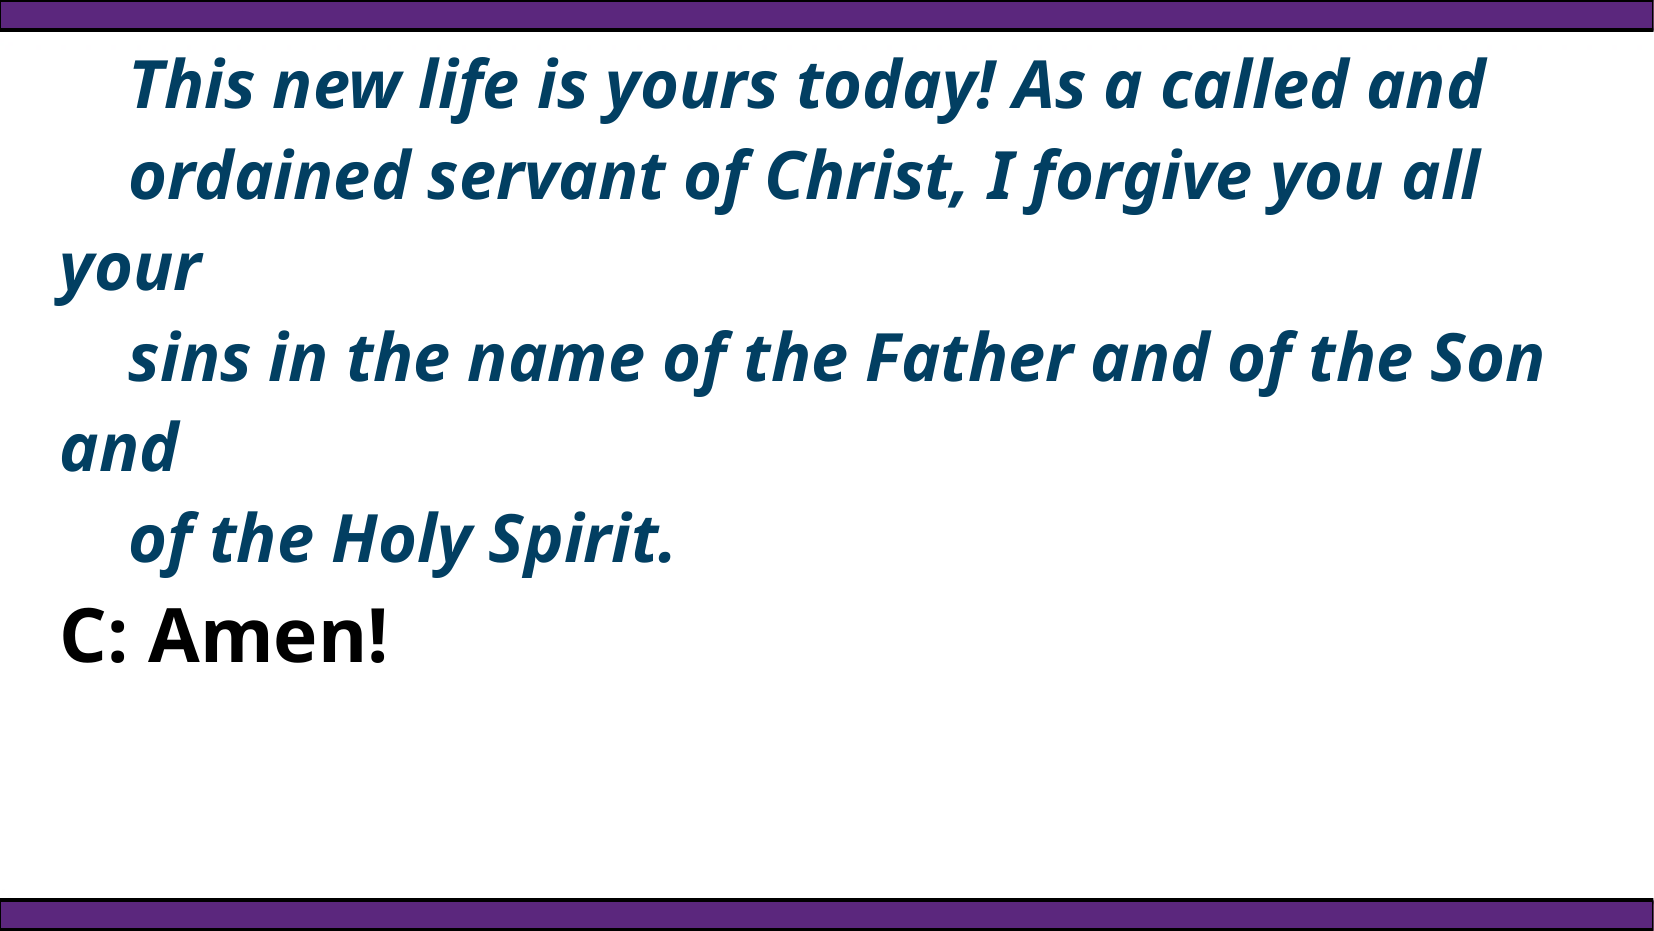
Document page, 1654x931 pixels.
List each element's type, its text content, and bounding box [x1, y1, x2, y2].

picture [0, 31, 1654, 900]
text_box [0, 900, 1654, 931]
text_box [0, 0, 1654, 31]
picture [349, 522, 366, 533]
text_box This new life is yours today! As a called and ordained servant of Christ, I forgive you all your sins in the name of the Father and of the Son and of the Holy Spirit. C: Amen! [45, 30, 1636, 522]
